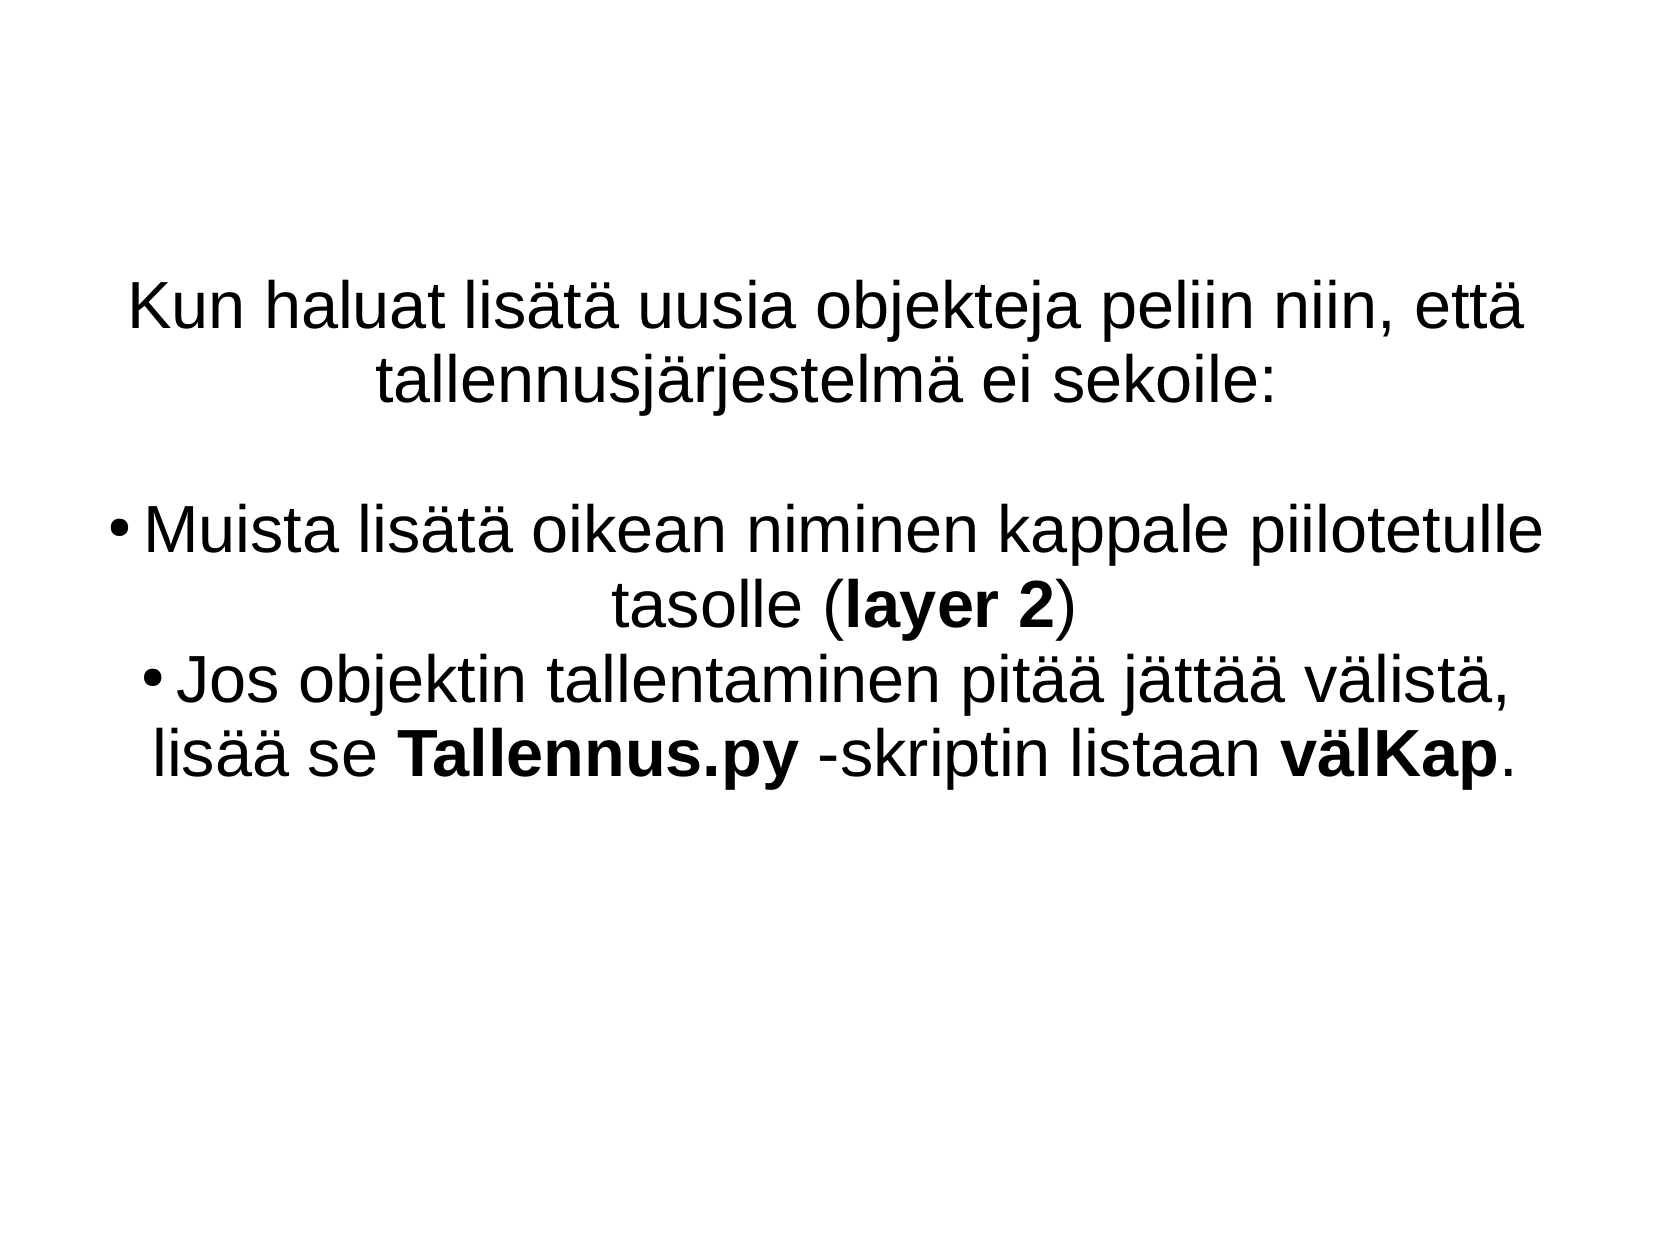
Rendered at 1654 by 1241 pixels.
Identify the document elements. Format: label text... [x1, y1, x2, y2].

subtitle Kun haluat lisätä uusia objekteja peliin niin, että tallennusjärjestelmä ei sekoile: Muista lisätä oikean niminen kappale piilotetulle tasolle (layer 2) Jos objektin tallentaminen pitää jättää välistä, lisää se Tallennus.py -skriptin listaan välKap. [82, 49, 1571, 1010]
